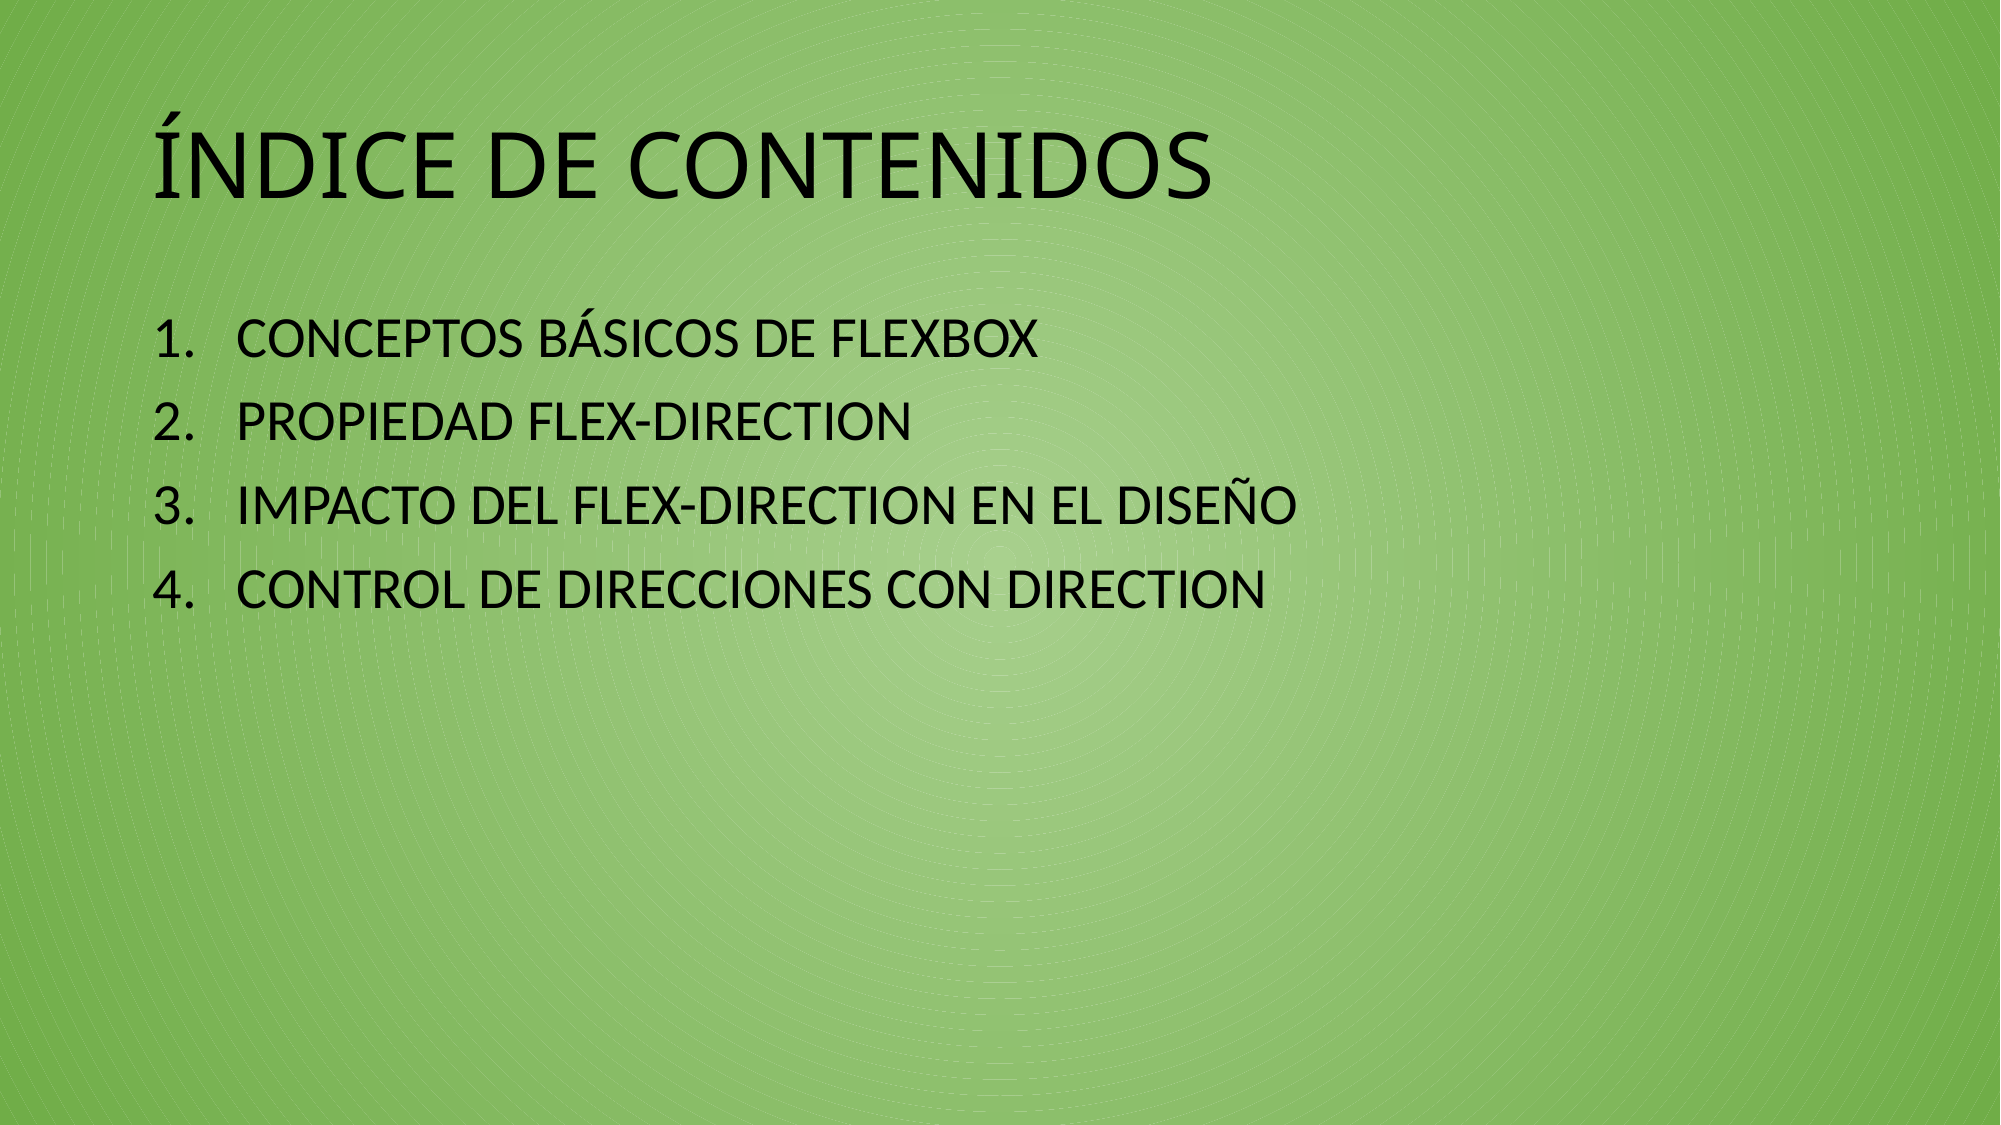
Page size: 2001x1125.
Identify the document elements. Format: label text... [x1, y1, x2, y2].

title ÍNDICE DE CONTENIDOS [137, 59, 1863, 278]
list CONCEPTOS BÁSICOS DE FLEXBOX PROPIEDAD FLEX-DIRECTION IMPACTO DEL FLEX-DIRECTION EN EL DISEÑO CONTROL DE DIRECCIONES CON DIRECTION [137, 299, 1863, 1014]
